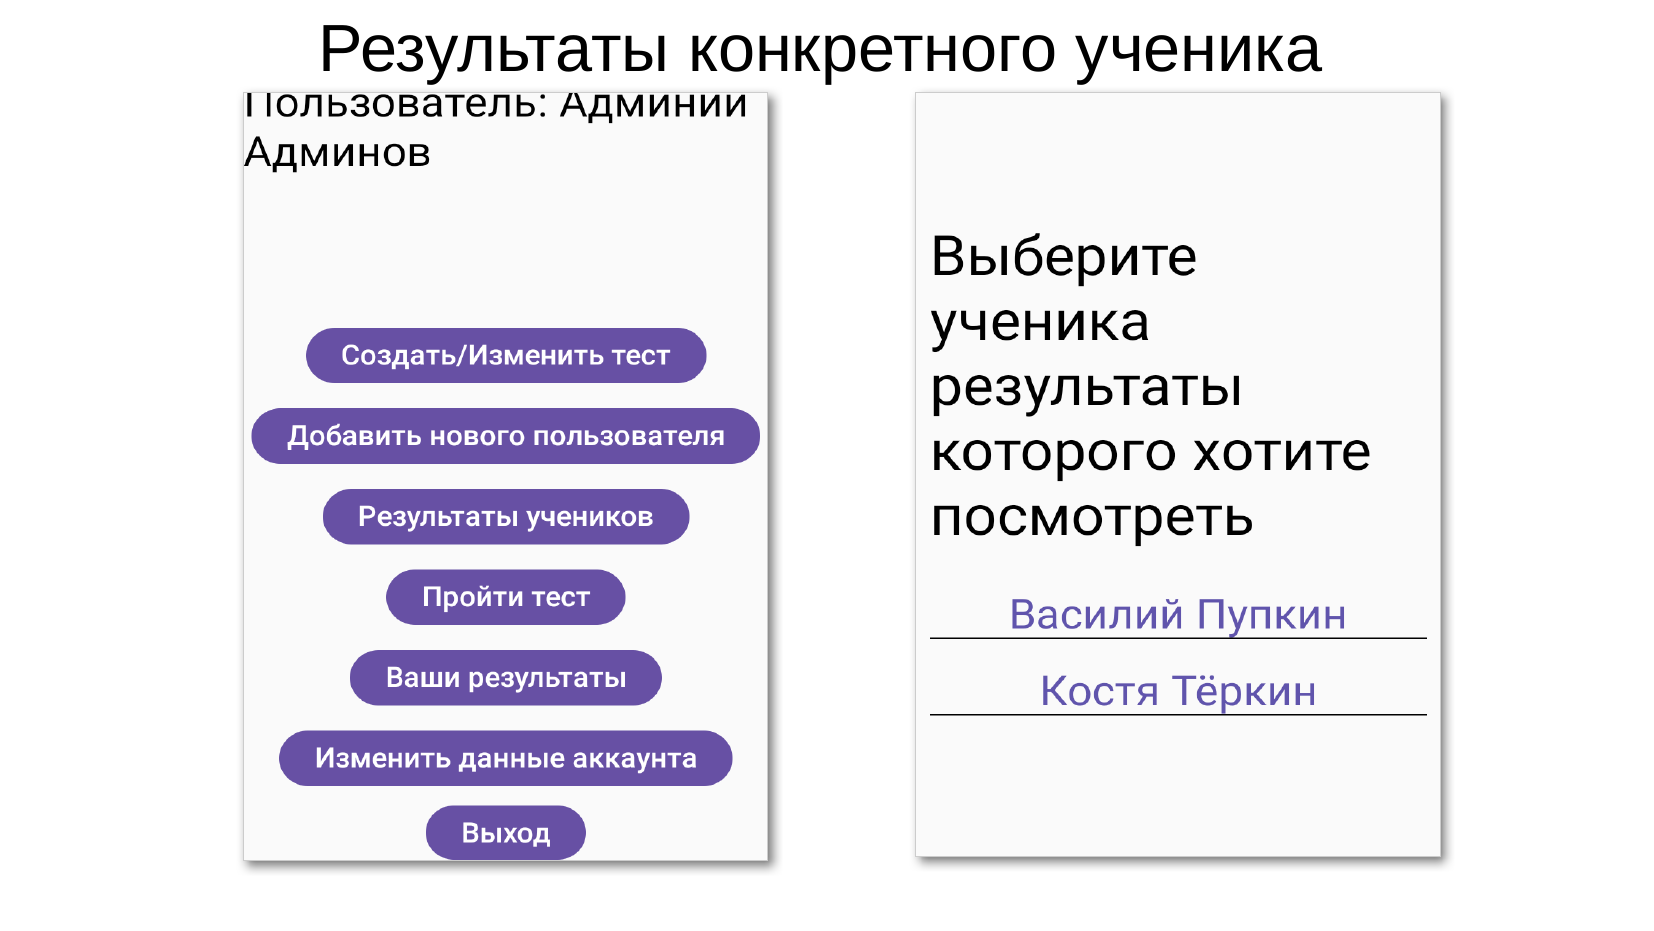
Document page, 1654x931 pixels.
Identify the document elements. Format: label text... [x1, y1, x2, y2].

title Результаты конкретного ученика [76, 0, 1565, 126]
picture [915, 92, 1441, 857]
picture [243, 92, 768, 861]
